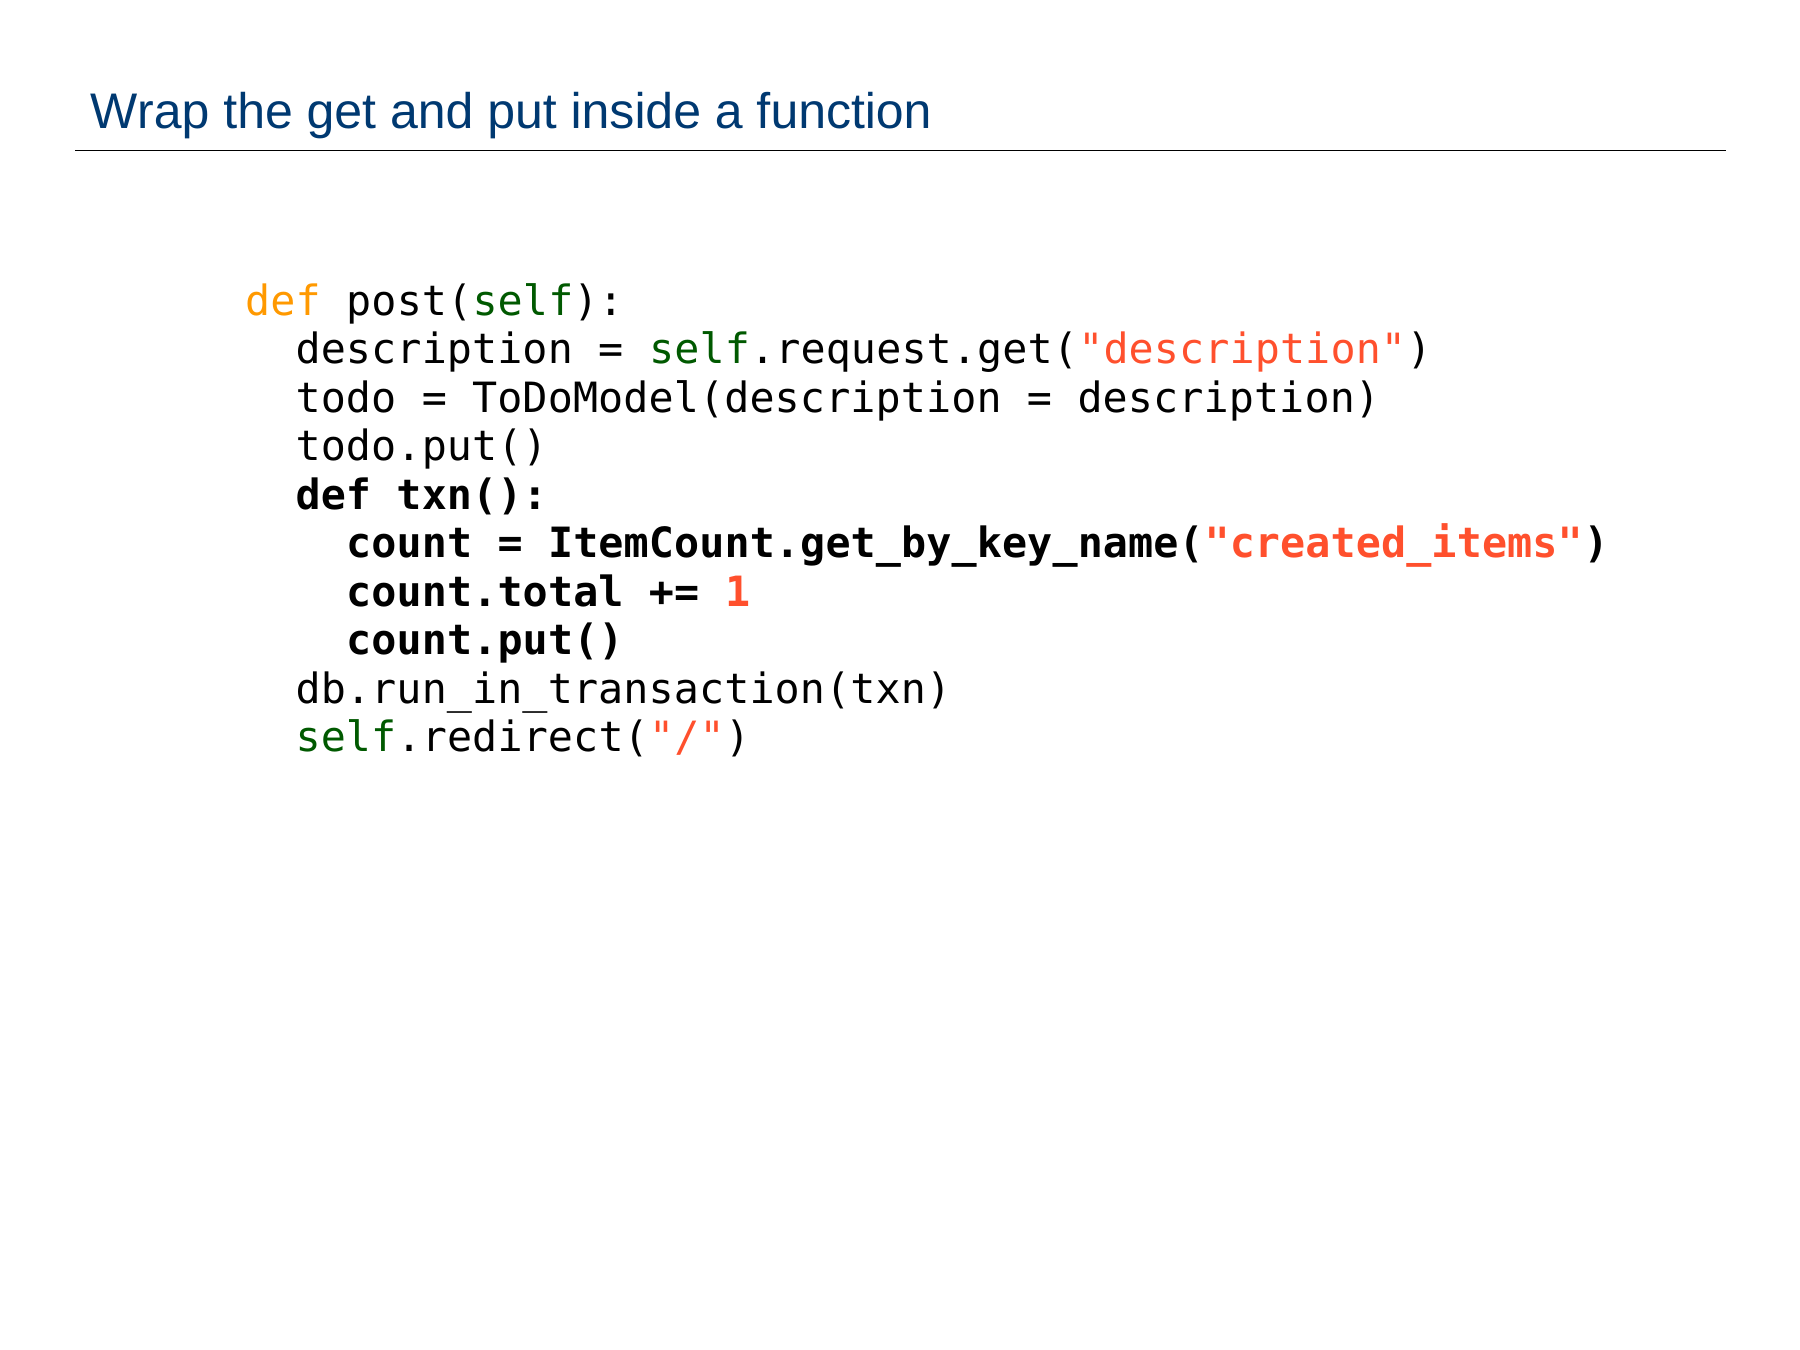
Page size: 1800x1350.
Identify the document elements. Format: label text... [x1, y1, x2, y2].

title Wrap the get and put inside a function [90, 38, 1711, 147]
text_box def post(self): description = self.request.get("description") todo = ToDoModel(description = description) todo.put() def txn(): count = ItemCount.get_by_key_name("created_items") count.total += 1 count.put() db.run_in_transaction(txn) self.redirect("/") [179, 269, 1800, 1236]
